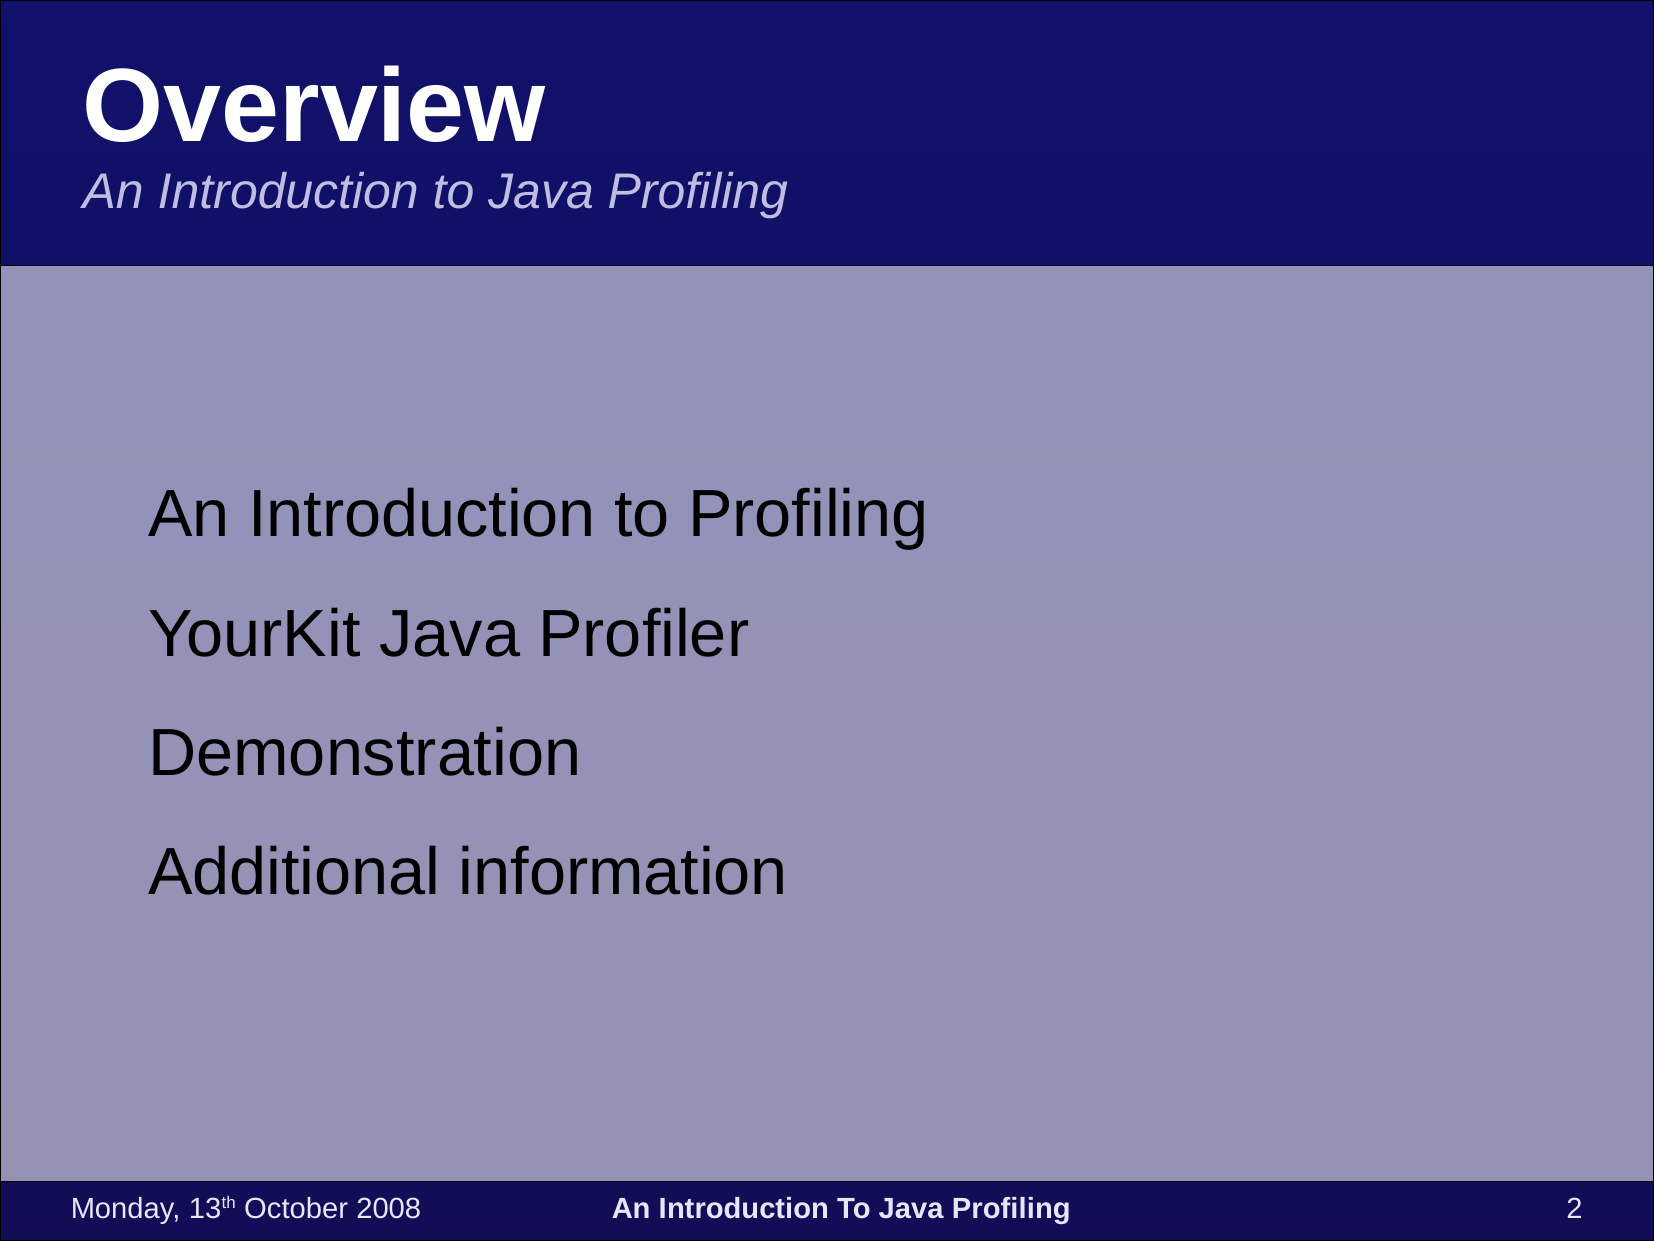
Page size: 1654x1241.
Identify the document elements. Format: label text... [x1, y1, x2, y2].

list An Introduction to Profiling YourKit Java Profiler Demonstration Additional information [129, 461, 1619, 1241]
title Overview An Introduction to Java Profiling [82, 0, 1571, 266]
